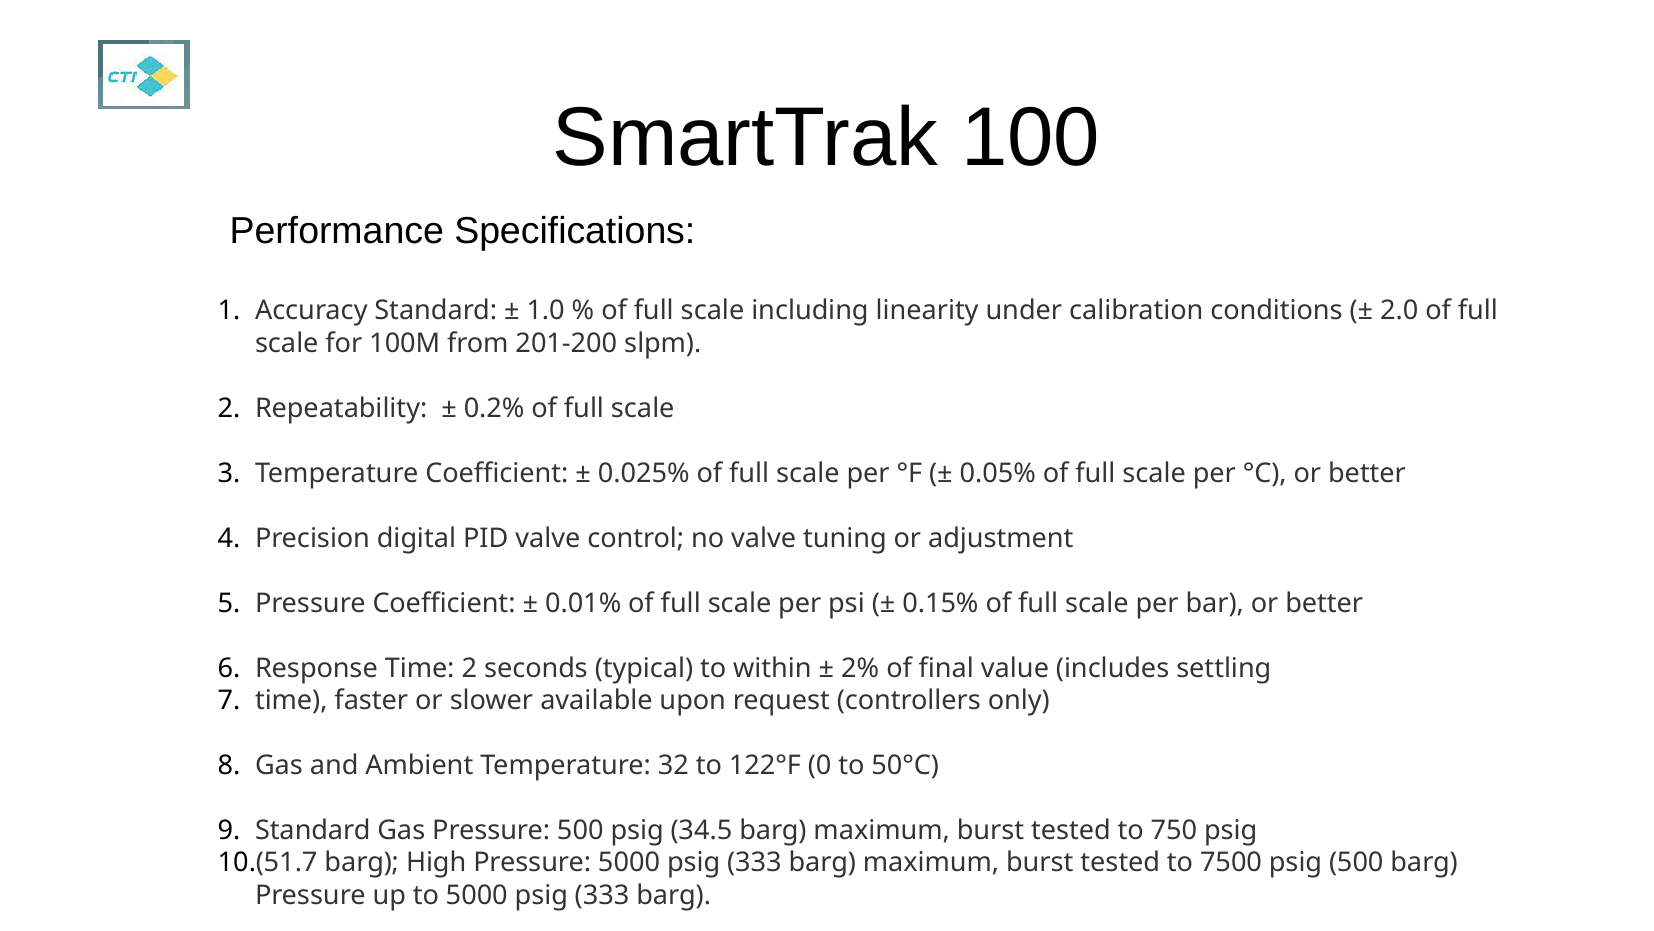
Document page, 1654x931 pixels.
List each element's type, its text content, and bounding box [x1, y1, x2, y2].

text_box Accuracy Standard: ± 1.0 % of full scale including linearity under calibration conditions (± 2.0 of full scale for 100M from 201-200 slpm). Repeatability: ± 0.2% of full scale Temperature Coefficient: ± 0.025% of full scale per °F (± 0.05% of full scale per °C), or better Precision digital PID valve control; no valve tuning or adjustment Pressure Coefficient: ± 0.01% of full scale per psi (± 0.15% of full scale per bar), or better Response Time: 2 seconds (typical) to within ± 2% of final value (includes settling time), faster or slower available upon request (controllers only) Gas and Ambient Temperature: 32 to 122°F (0 to 50°C) Standard Gas Pressure: 500 psig (34.5 barg) maximum, burst tested to 750 psig (51.7 barg); High Pressure: 5000 psig (333 barg) maximum, burst tested to 7500 psig (500 barg) Pressure up to 5000 psig (333 barg). [165, 285, 1521, 861]
text_box Performance Specifications: [214, 198, 810, 246]
text_box SmartTrak 100 [56, 80, 1597, 184]
picture [98, 40, 190, 80]
